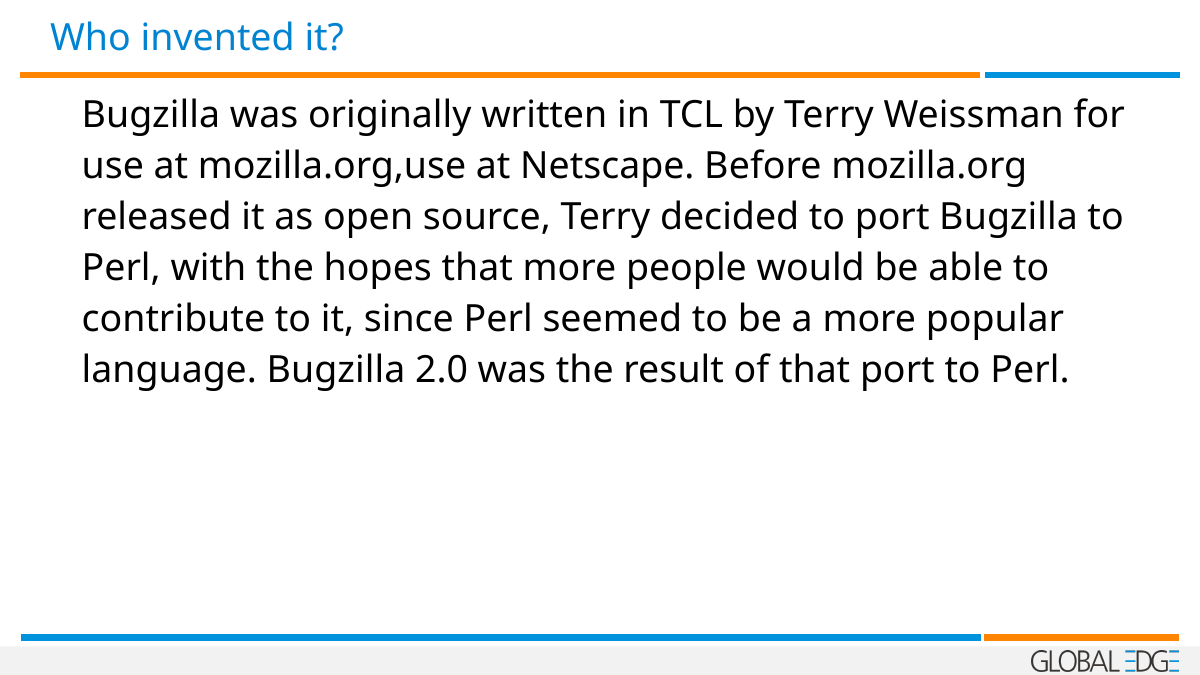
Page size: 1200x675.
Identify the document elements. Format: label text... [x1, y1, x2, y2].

picture [1031, 650, 1179, 672]
title Who invented it? [12, 9, 1088, 63]
list Bugzilla was originally written in TCL by Terry Weissman for use at mozilla.org,use at Netscape. Before mozilla.org released it as open source, Terry decided to port Bugzilla to Perl, with the hopes that more people would be able to contribute to it, since Perl seemed to be a more popular language. Bugzilla 2.0 was the result of that port to Perl. [10, 87, 1170, 628]
